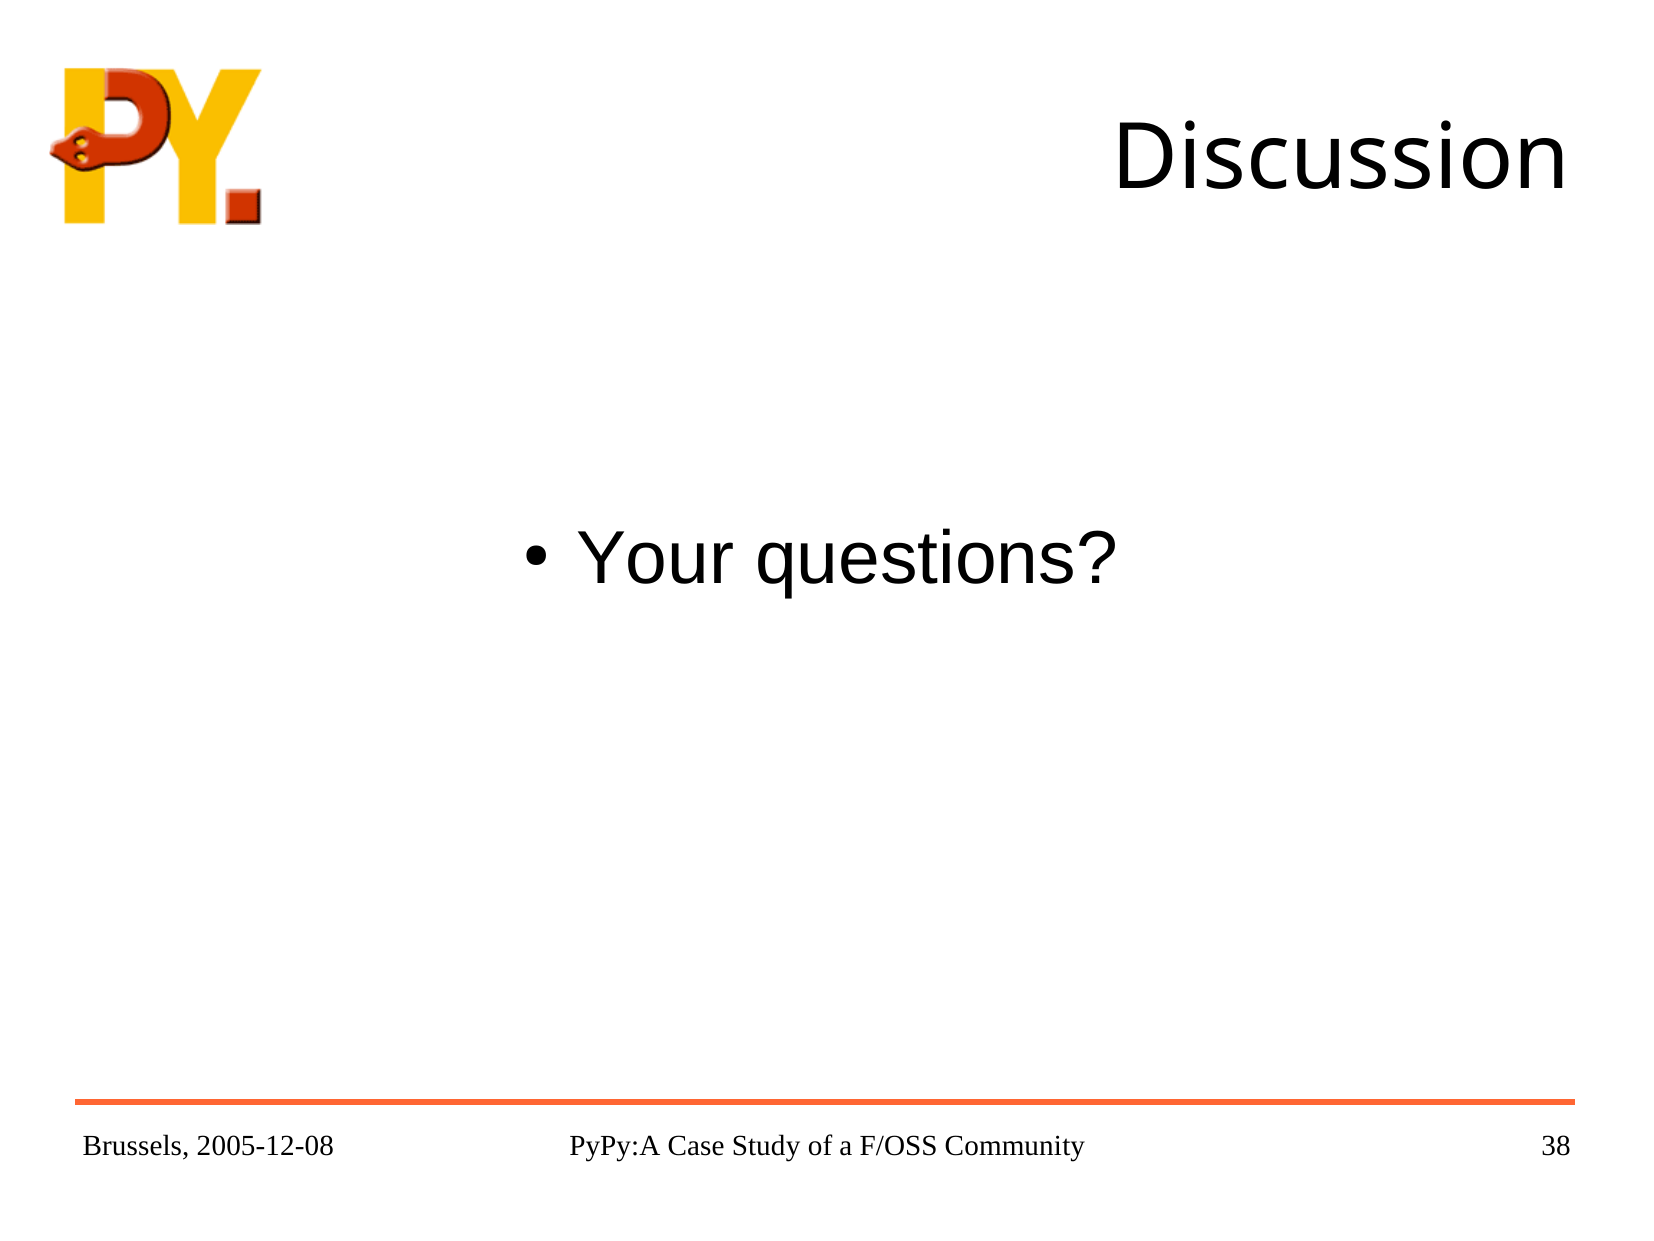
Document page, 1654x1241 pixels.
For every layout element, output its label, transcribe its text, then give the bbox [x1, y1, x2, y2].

title Discussion [337, 49, 1571, 257]
list Your questions? [487, 515, 1126, 676]
picture [49, 67, 263, 225]
